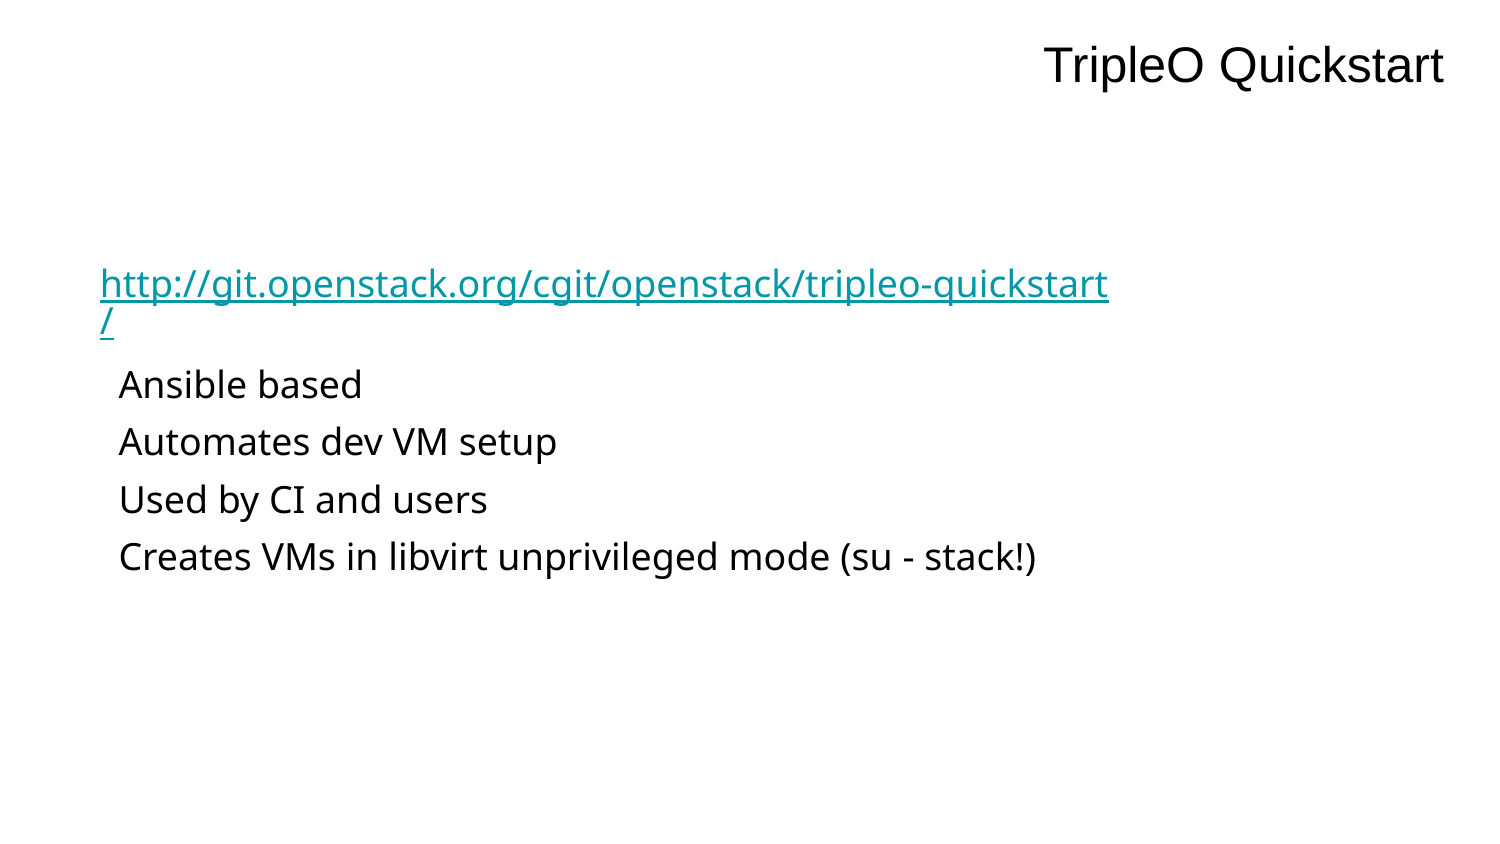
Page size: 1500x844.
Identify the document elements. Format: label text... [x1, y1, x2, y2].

title TripleO Quickstart [1028, 17, 1494, 158]
text_box http://git.openstack.org/cgit/openstack/tripleo-quickstart/ Ansible based Automates dev VM setup Used by CI and users Creates VMs in libvirt unprivileged mode (su - stack!) [84, 182, 1131, 675]
